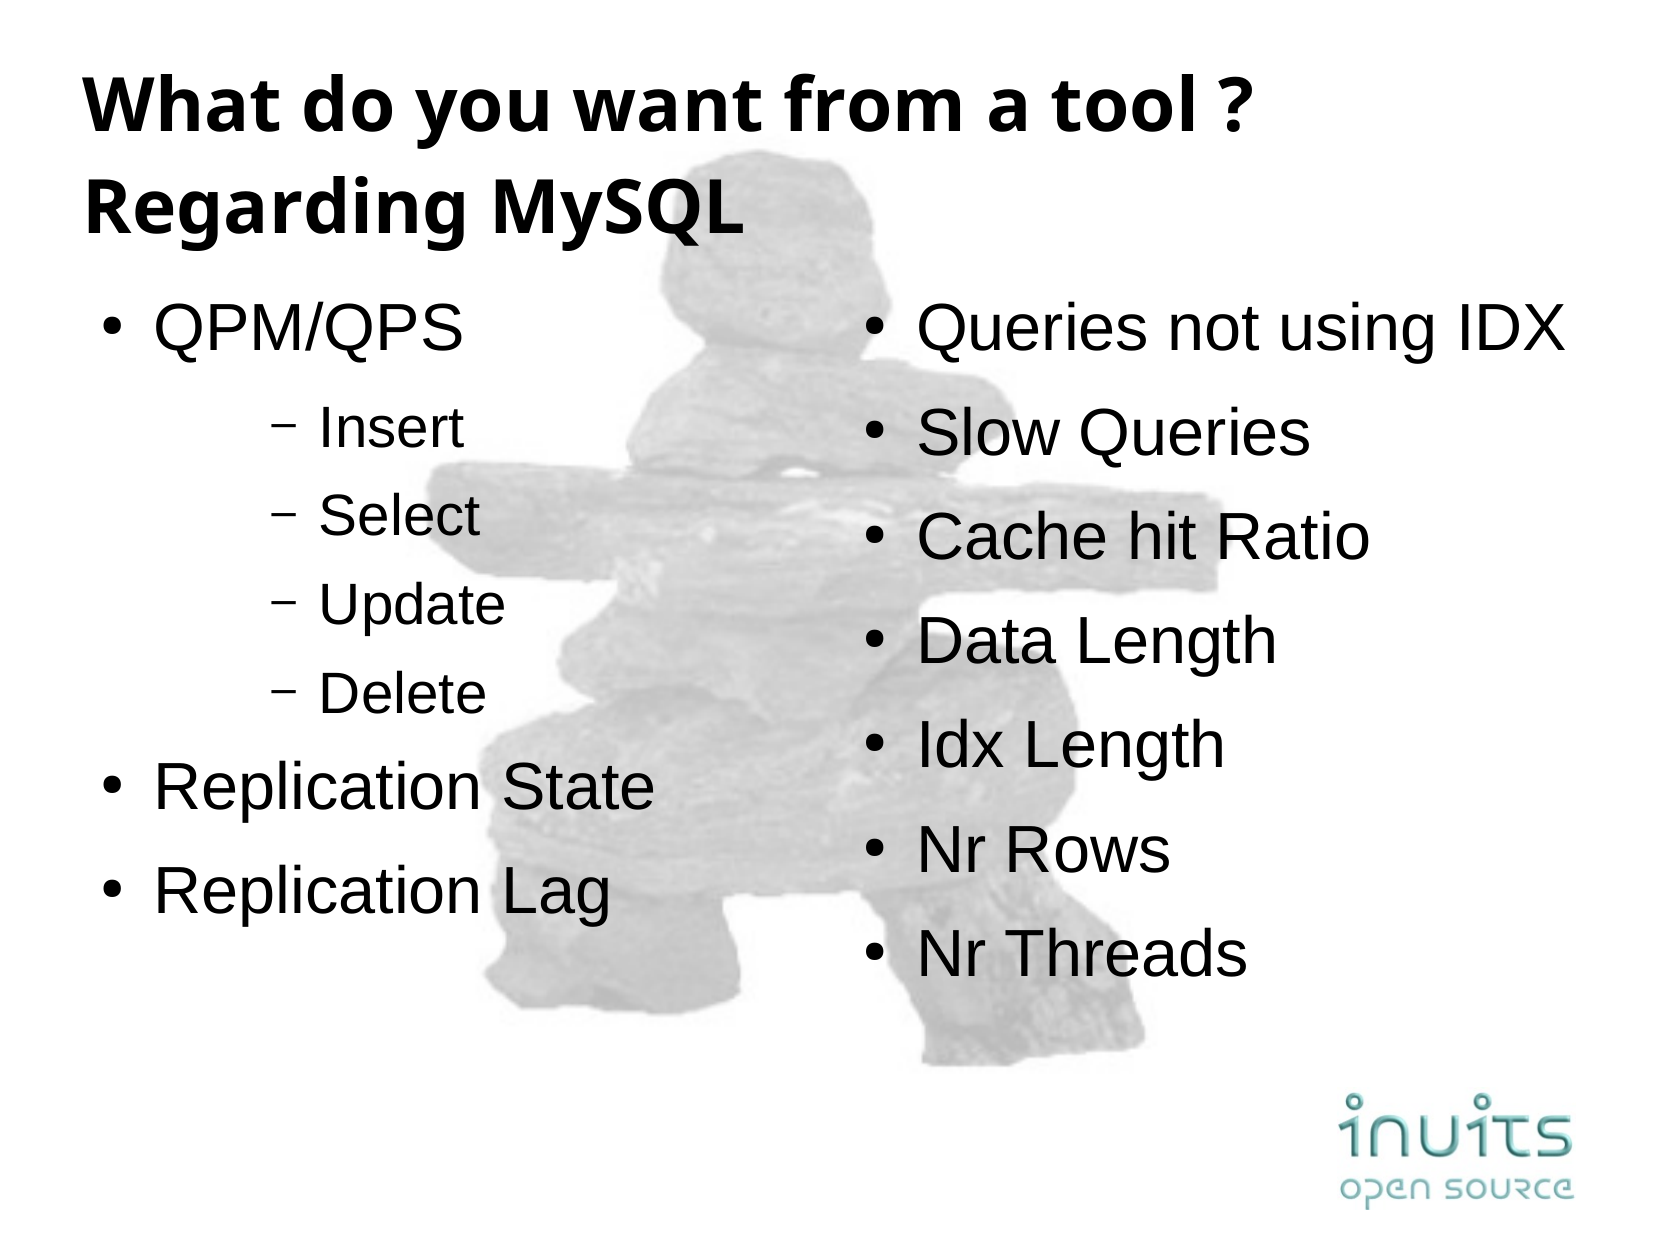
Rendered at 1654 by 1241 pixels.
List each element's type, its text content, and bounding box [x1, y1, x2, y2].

title What do you want from a tool ? Regarding MySQL [82, 49, 1571, 257]
picture [1337, 1087, 1576, 1210]
picture [337, 257, 1298, 1120]
list QPM/QPS Insert Select Update Delete Replication State Replication Lag [82, 290, 809, 1209]
list Queries not using IDX Slow Queries Cache hit Ratio Data Length Idx Length Nr Rows Nr Threads [845, 290, 1572, 1162]
